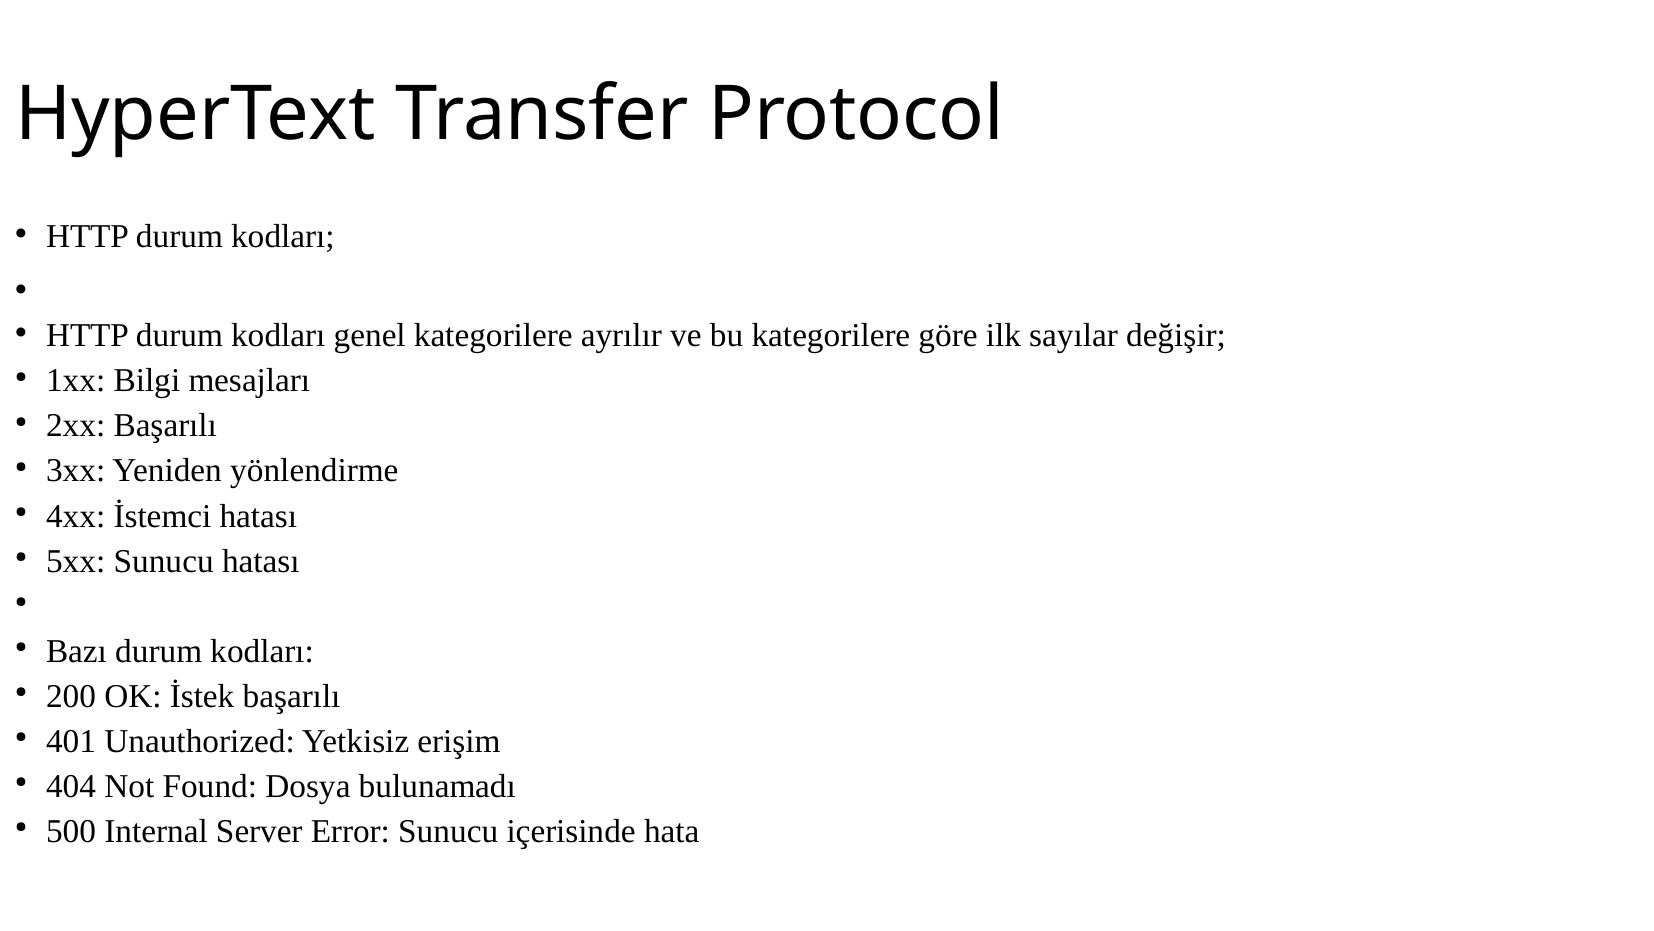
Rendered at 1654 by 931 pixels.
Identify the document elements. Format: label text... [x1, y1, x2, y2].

list HTTP durum kodları; HTTP durum kodları genel kategorilere ayrılır ve bu kategorilere göre ilk sayılar değişir; 1xx: Bilgi mesajları 2xx: Başarılı 3xx: Yeniden yönlendirme 4xx: İstemci hatası 5xx: Sunucu hatası Bazı durum kodları: 200 OK: İstek başarılı 401 Unauthorized: Yetkisiz erişim 404 Not Found: Dosya bulunamadı 500 Internal Server Error: Sunucu içerisinde hata [0, 217, 1489, 857]
title HyperText Transfer Protocol [0, 37, 1489, 193]
